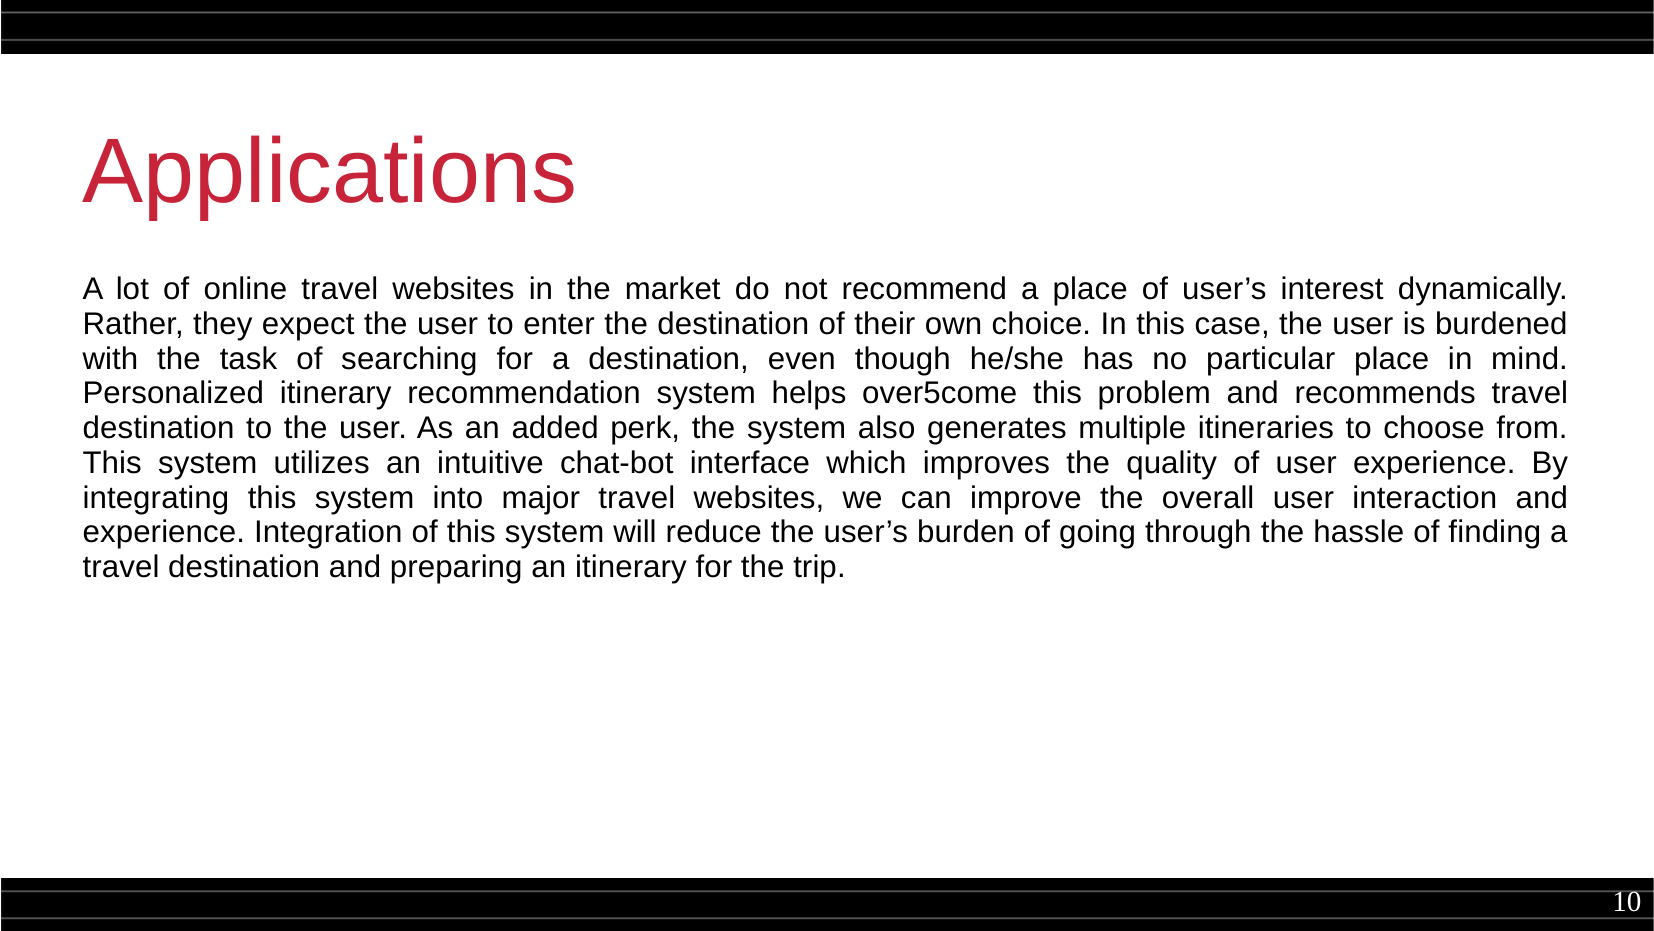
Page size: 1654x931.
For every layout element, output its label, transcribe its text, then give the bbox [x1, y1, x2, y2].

picture [1, 0, 1654, 54]
title Applications [82, 92, 1571, 249]
list A lot of online travel websites in the market do not recommend a place of user’s interest dynamically. Rather, they expect the user to enter the destination of their own choice. In this case, the user is burdened with the task of searching for a destination, even though he/she has no particular place in mind. Personalized itinerary recommendation system helps over5come this problem and recommends travel destination to the user. As an added perk, the system also generates multiple itineraries to choose from. This system utilizes an intuitive chat-bot interface which improves the quality of user experience. By integrating this system into major travel websites, we can improve the overall user interaction and experience. Integration of this system will reduce the user’s burden of going through the hassle of finding a travel destination and preparing an itinerary for the trip. [82, 271, 1571, 758]
picture [1, 878, 1654, 931]
